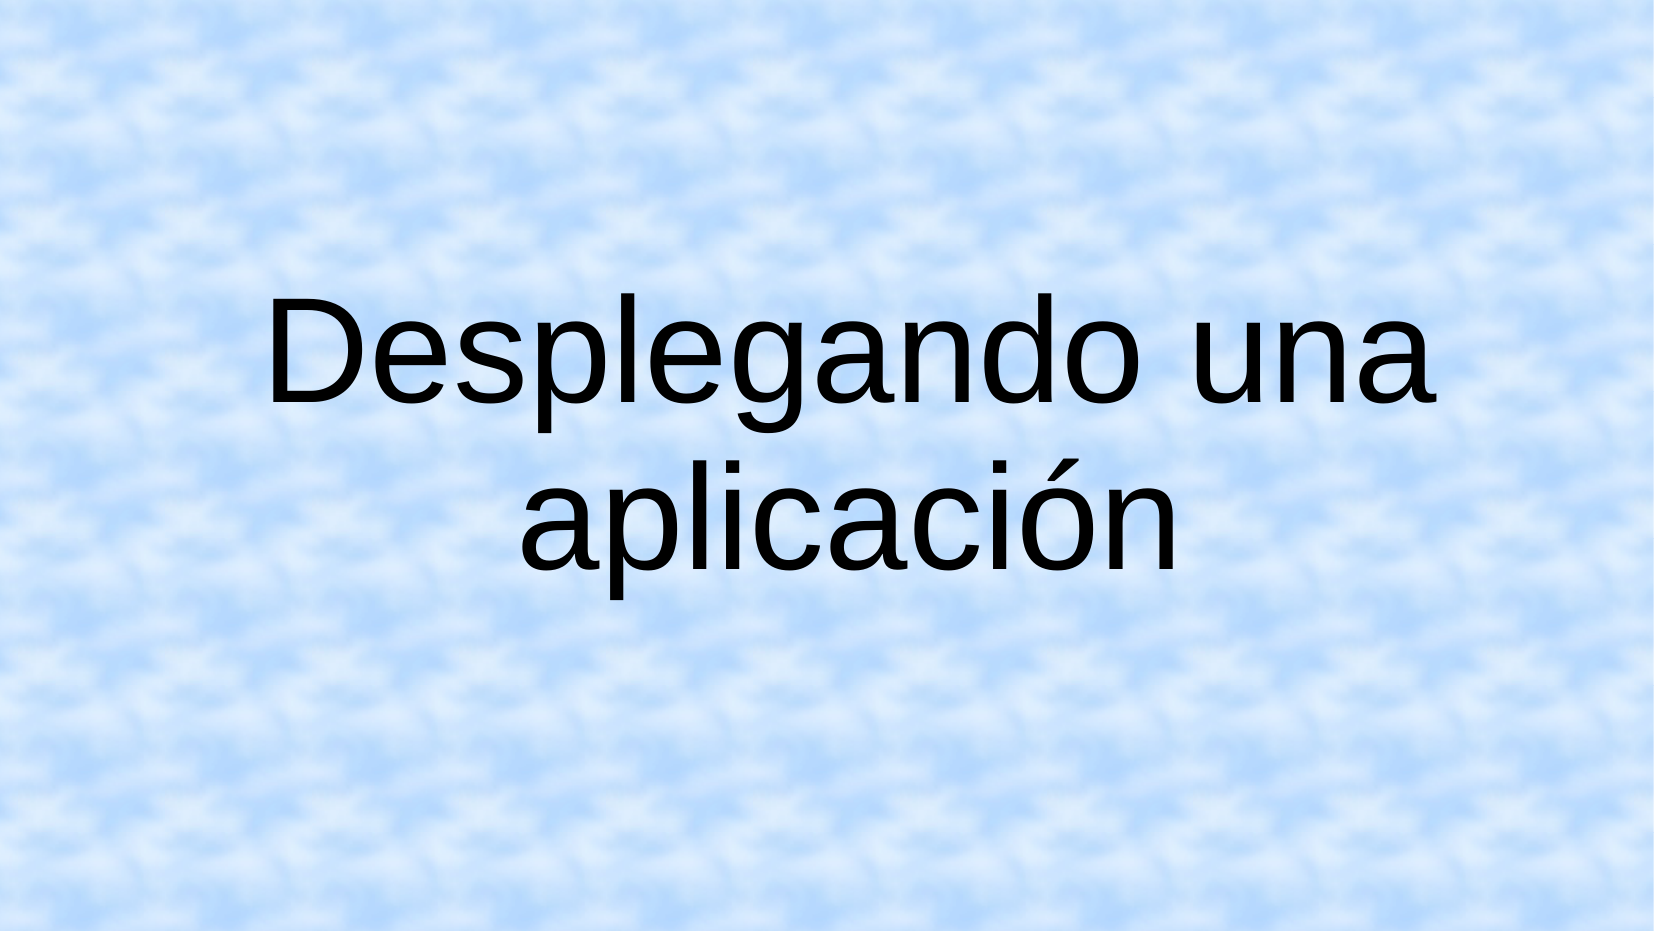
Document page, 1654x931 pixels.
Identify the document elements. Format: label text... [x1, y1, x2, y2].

picture [0, 0, 1654, 931]
title Desplegando una aplicación [106, 266, 1595, 602]
